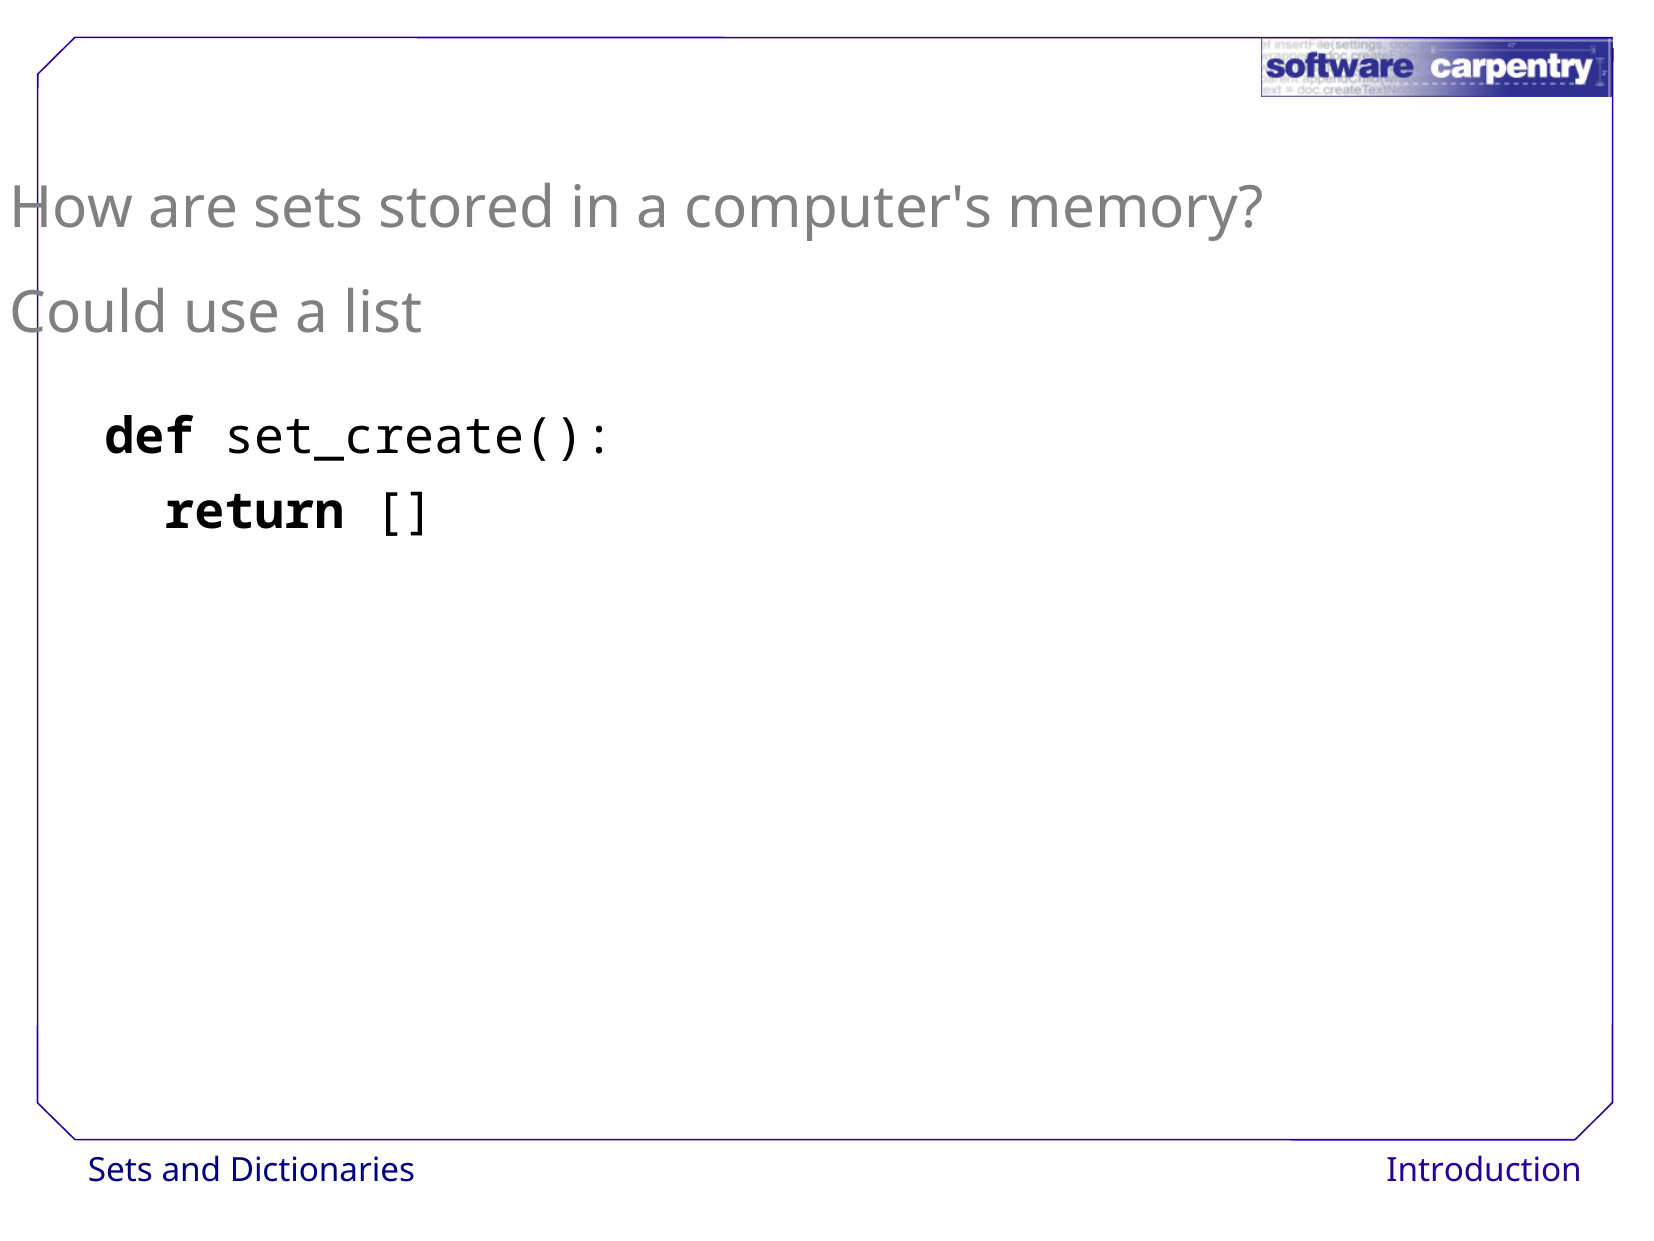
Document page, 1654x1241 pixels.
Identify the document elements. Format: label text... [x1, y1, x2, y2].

text_box def set_create(): return [] [89, 380, 1512, 1093]
picture [1261, 39, 1613, 97]
text_box How are sets stored in a computer's memory? Could use a list [0, 126, 1430, 353]
